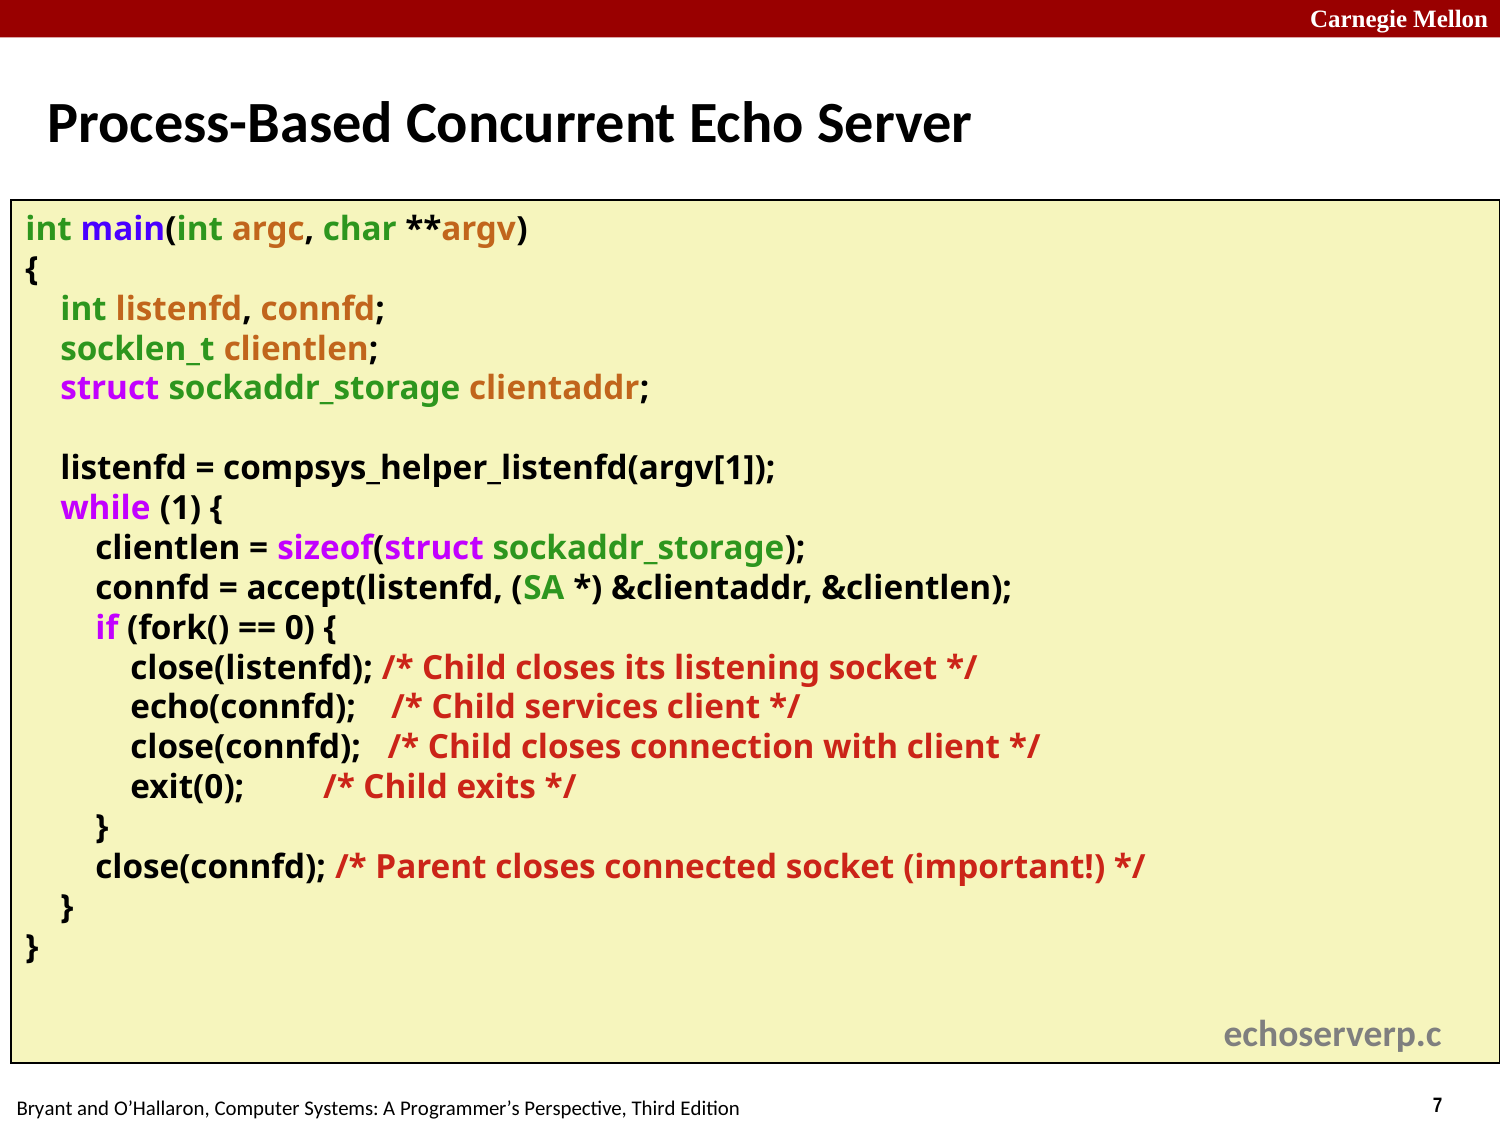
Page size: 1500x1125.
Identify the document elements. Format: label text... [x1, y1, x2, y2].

text_box int main(int argc, char **argv) { int listenfd, connfd; socklen_t clientlen; struct sockaddr_storage clientaddr; listenfd = compsys_helper_listenfd(argv[1]); while (1) { clientlen = sizeof(struct sockaddr_storage); connfd = accept(listenfd, (SA *) &clientaddr, &clientlen); if (fork() == 0) { close(listenfd); /* Child closes its listening socket */ echo(connfd); /* Child services client */ close(connfd); /* Child closes connection with client */ exit(0); /* Child exits */ } close(connfd); /* Parent closes connected socket (important!) */ } } [10, 200, 1500, 1064]
title Process-Based Concurrent Echo Server [32, 71, 1475, 166]
text_box echoserverp.c [1208, 1001, 1457, 1062]
